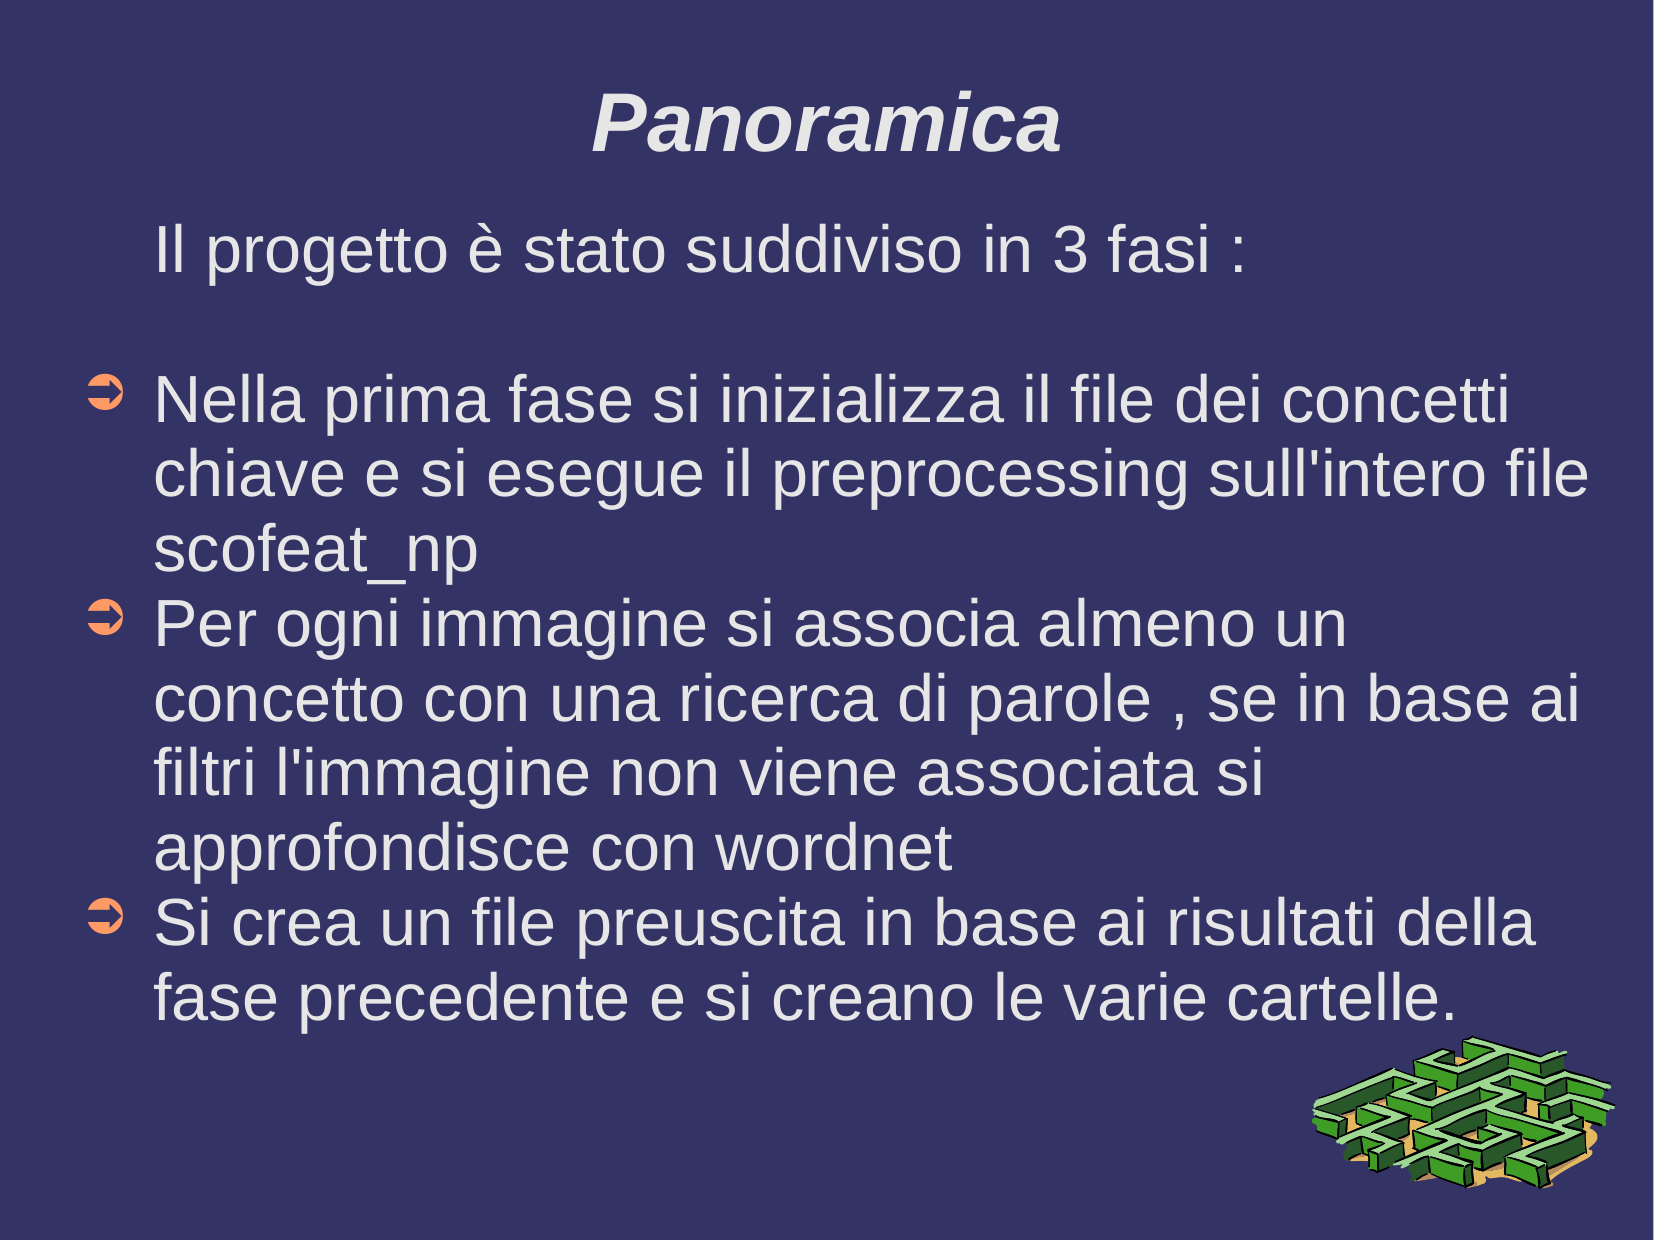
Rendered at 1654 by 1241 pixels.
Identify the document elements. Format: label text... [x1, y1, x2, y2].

title Panoramica [121, 19, 1534, 212]
list Il progetto è stato suddiviso in 3 fasi : Nella prima fase si inizializza il file dei concetti chiave e si esegue il preprocessing sull'intero file scofeat_np Per ogni immagine si associa almeno un concetto con una ricerca di parole , se in base ai filtri l'immagine non viene associata si approfondisce con wordnet Si crea un file preuscita in base ai risultati della fase precedente e si creano le varie cartelle. [70, 212, 1593, 1170]
